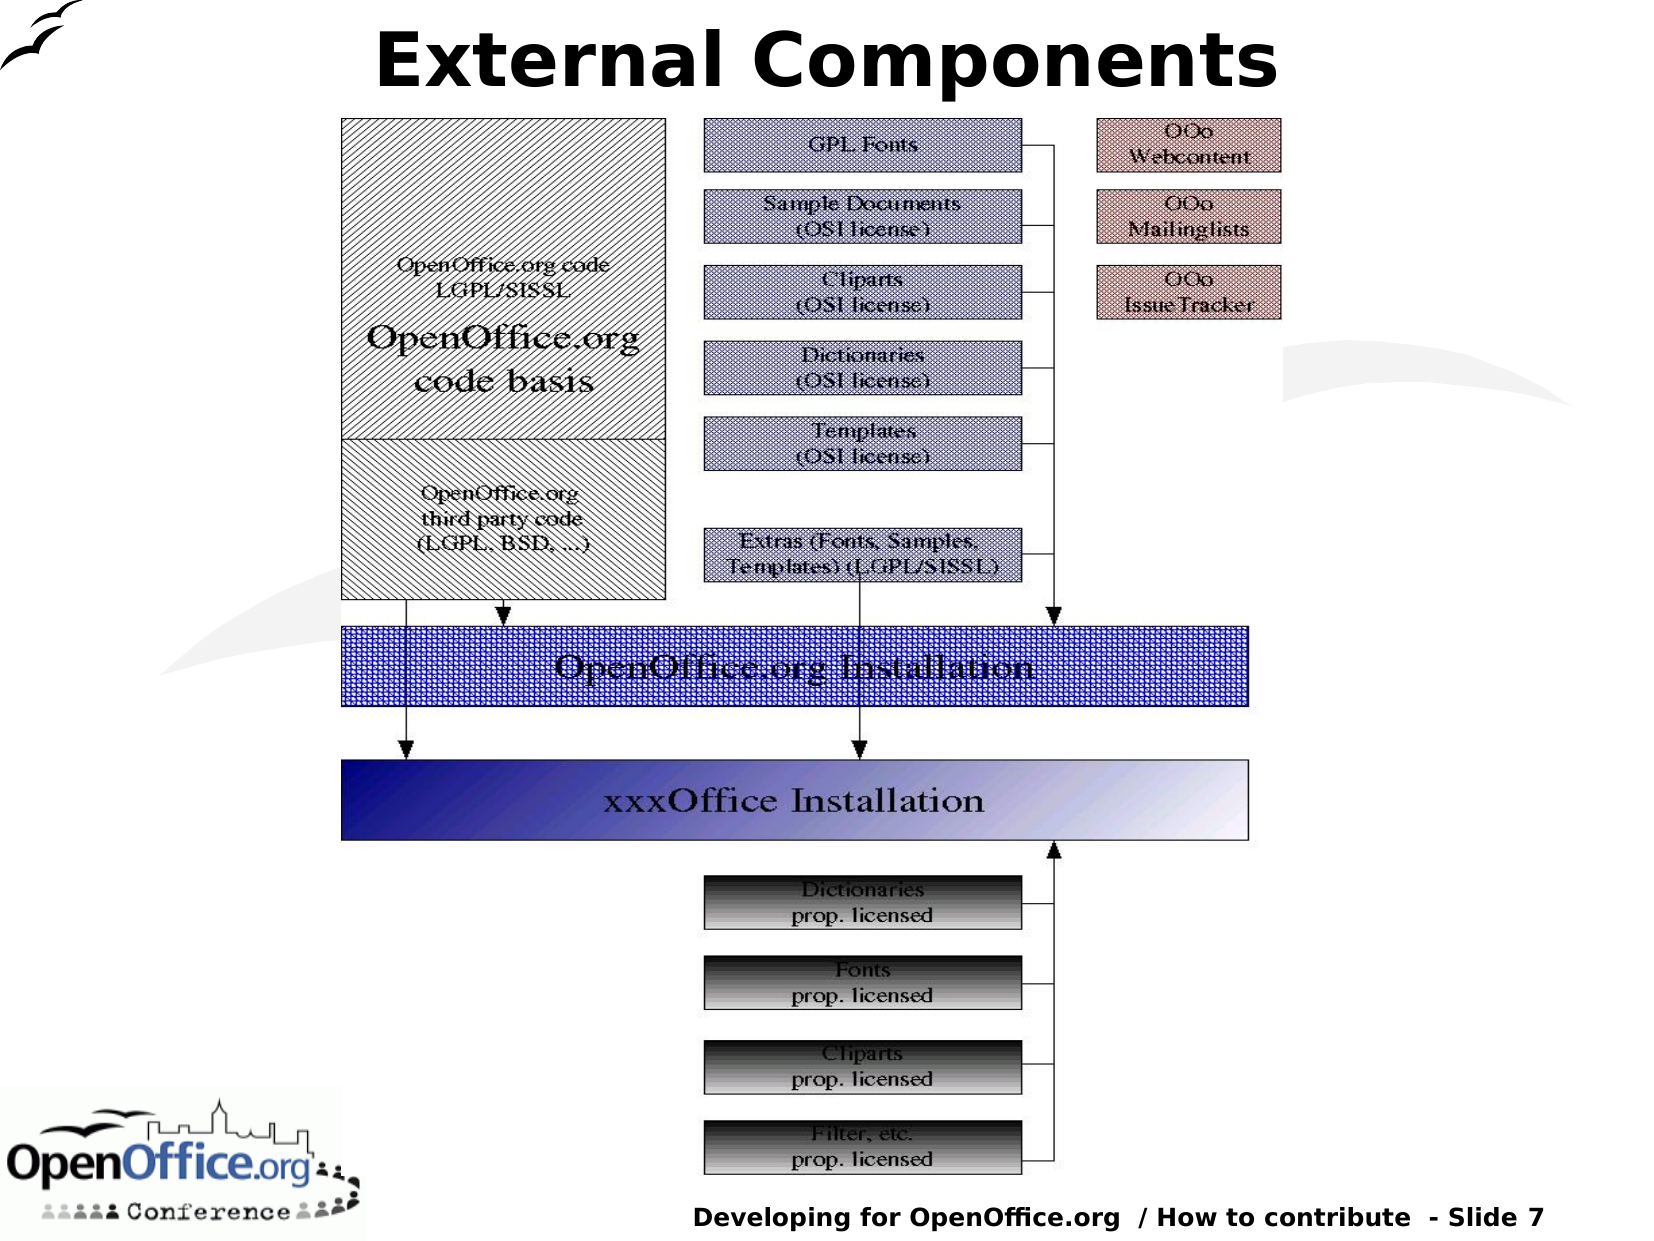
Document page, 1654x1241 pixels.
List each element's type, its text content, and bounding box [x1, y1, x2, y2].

title External Components [0, 0, 1654, 121]
picture [0, 118, 1283, 1241]
